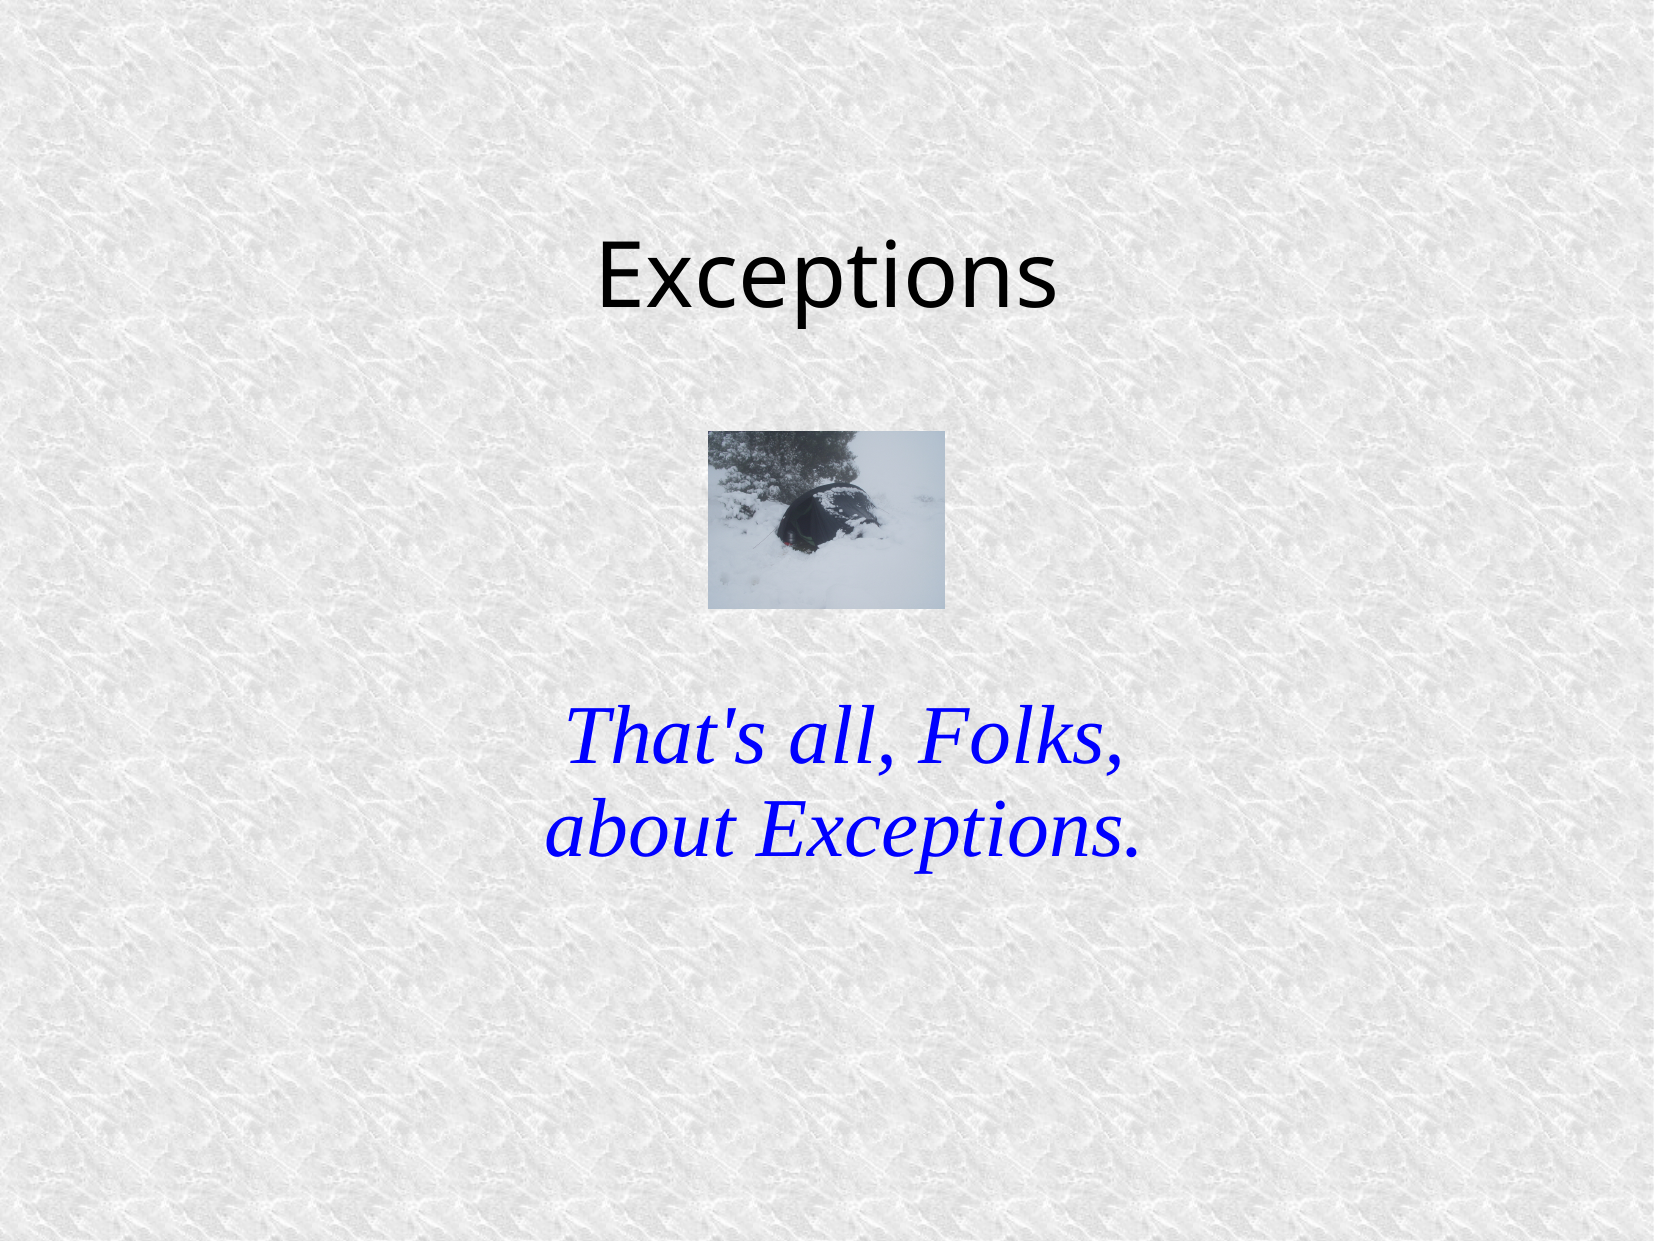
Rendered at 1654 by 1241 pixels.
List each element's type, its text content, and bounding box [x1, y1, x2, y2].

text_box That's all, Folks, about Exceptions. [121, 344, 1534, 1127]
picture [0, 0, 1654, 1241]
title Exceptions [121, 61, 1534, 344]
